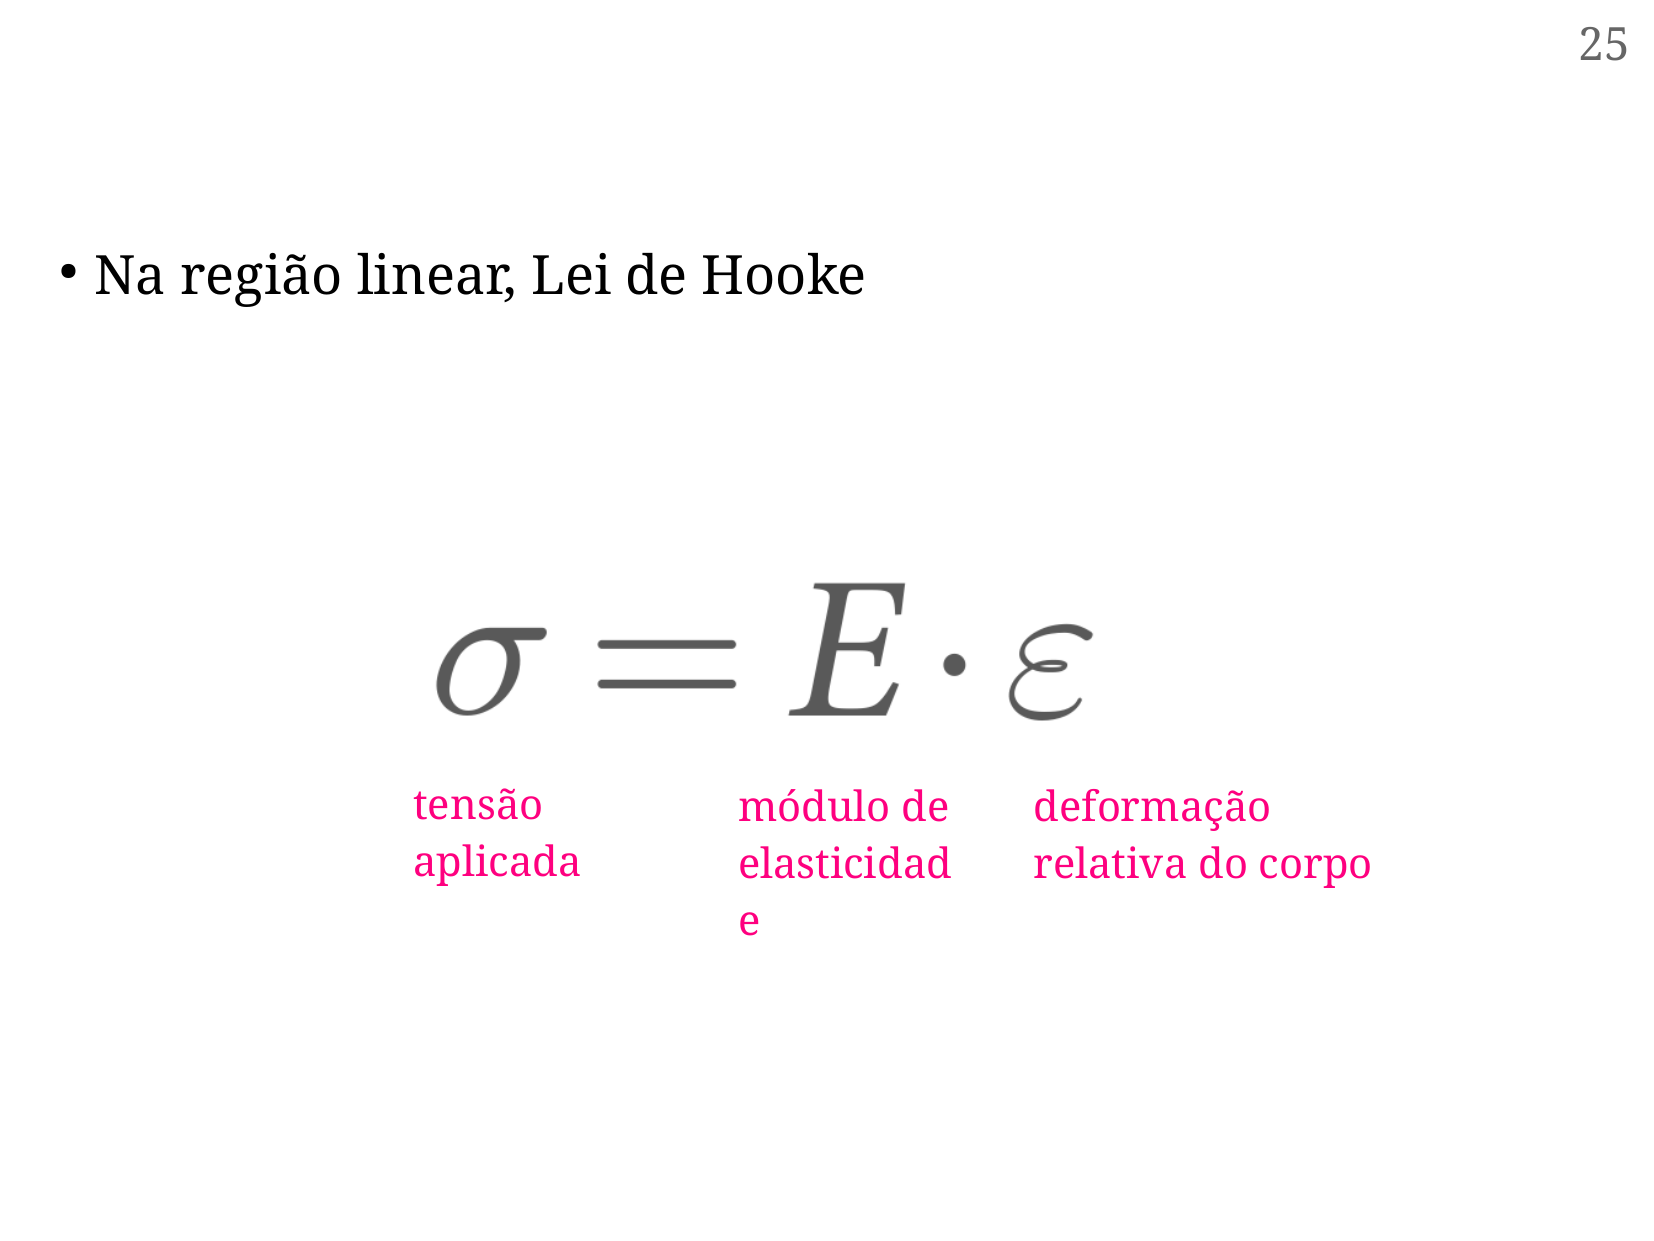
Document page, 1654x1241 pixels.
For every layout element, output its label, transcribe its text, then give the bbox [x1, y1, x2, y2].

text_box deformação relativa do corpo [1018, 768, 1388, 898]
list Na região linear, Lei de Hooke [59, 236, 1595, 1211]
text_box tensão aplicada [398, 767, 598, 897]
picture [425, 575, 1108, 729]
text_box módulo de elasticidade [723, 768, 975, 955]
